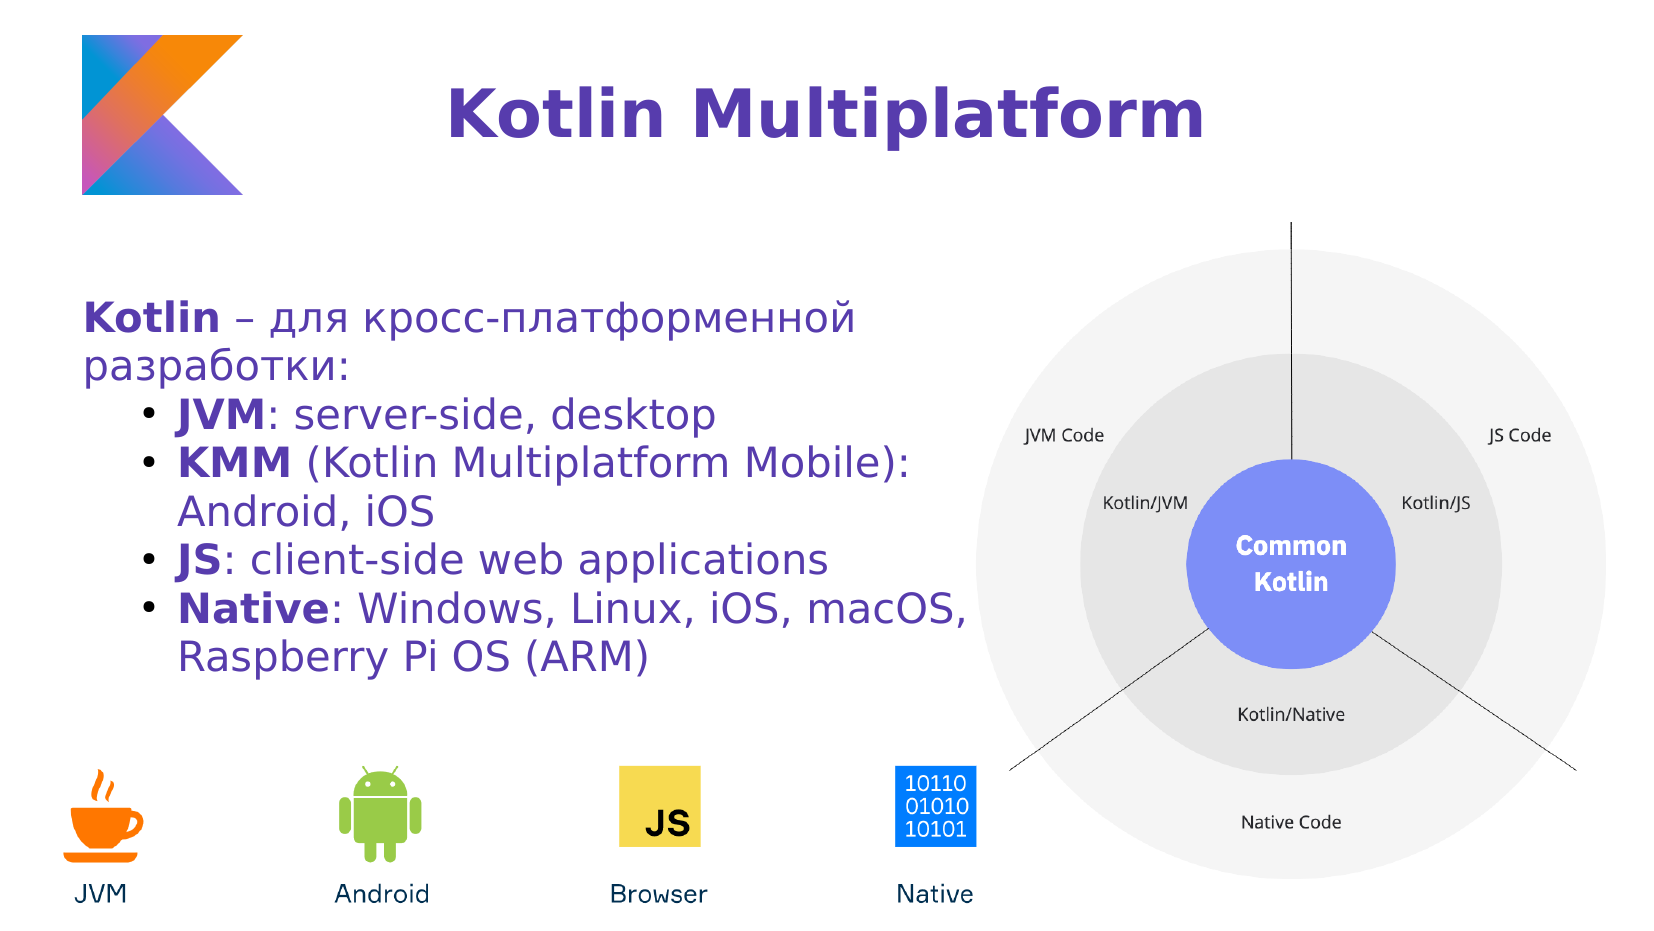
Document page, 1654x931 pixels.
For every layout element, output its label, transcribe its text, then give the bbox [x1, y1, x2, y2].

picture [44, 206, 1641, 921]
title Kotlin Multiplatform [243, 37, 1571, 193]
picture [82, 35, 243, 195]
subtitle Kotlin – для кросс-платформенной разработки: JVM: server-side, desktop KMM (Kotlin Multiplatform Mobile): Android, iOS JS: client-side web applications Native: Windows, Linux, iOS, macOS, Raspberry Pi OS (ARM) [82, 217, 969, 743]
